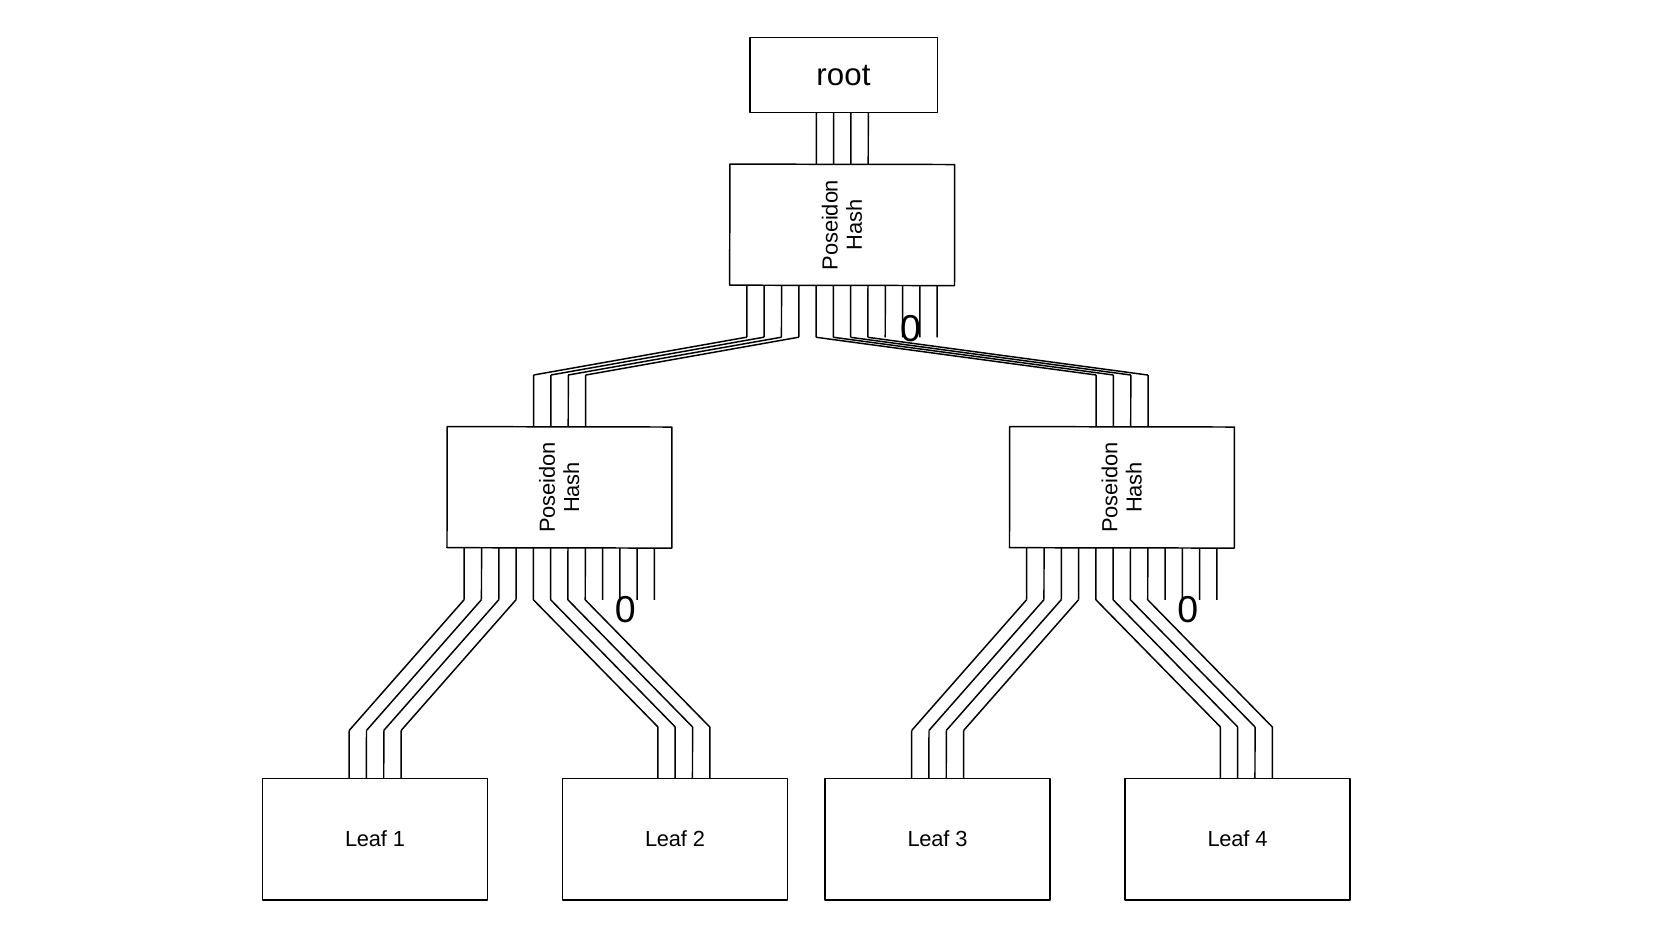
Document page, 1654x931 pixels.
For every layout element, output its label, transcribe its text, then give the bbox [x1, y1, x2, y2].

text_box Poseidon Hash [729, 164, 955, 286]
text_box Poseidon Hash [446, 426, 672, 549]
text_box 0 [885, 299, 936, 345]
text_box Leaf 4 [1125, 778, 1351, 901]
text_box 0 [885, 348, 936, 357]
text_box 0 [600, 581, 651, 639]
text_box root [749, 37, 938, 113]
text_box Leaf 1 [262, 778, 488, 901]
text_box 0 [1162, 581, 1213, 639]
text_box Leaf 3 [825, 778, 1051, 901]
text_box Leaf 2 [562, 778, 788, 901]
text_box Poseidon Hash [1009, 426, 1235, 549]
